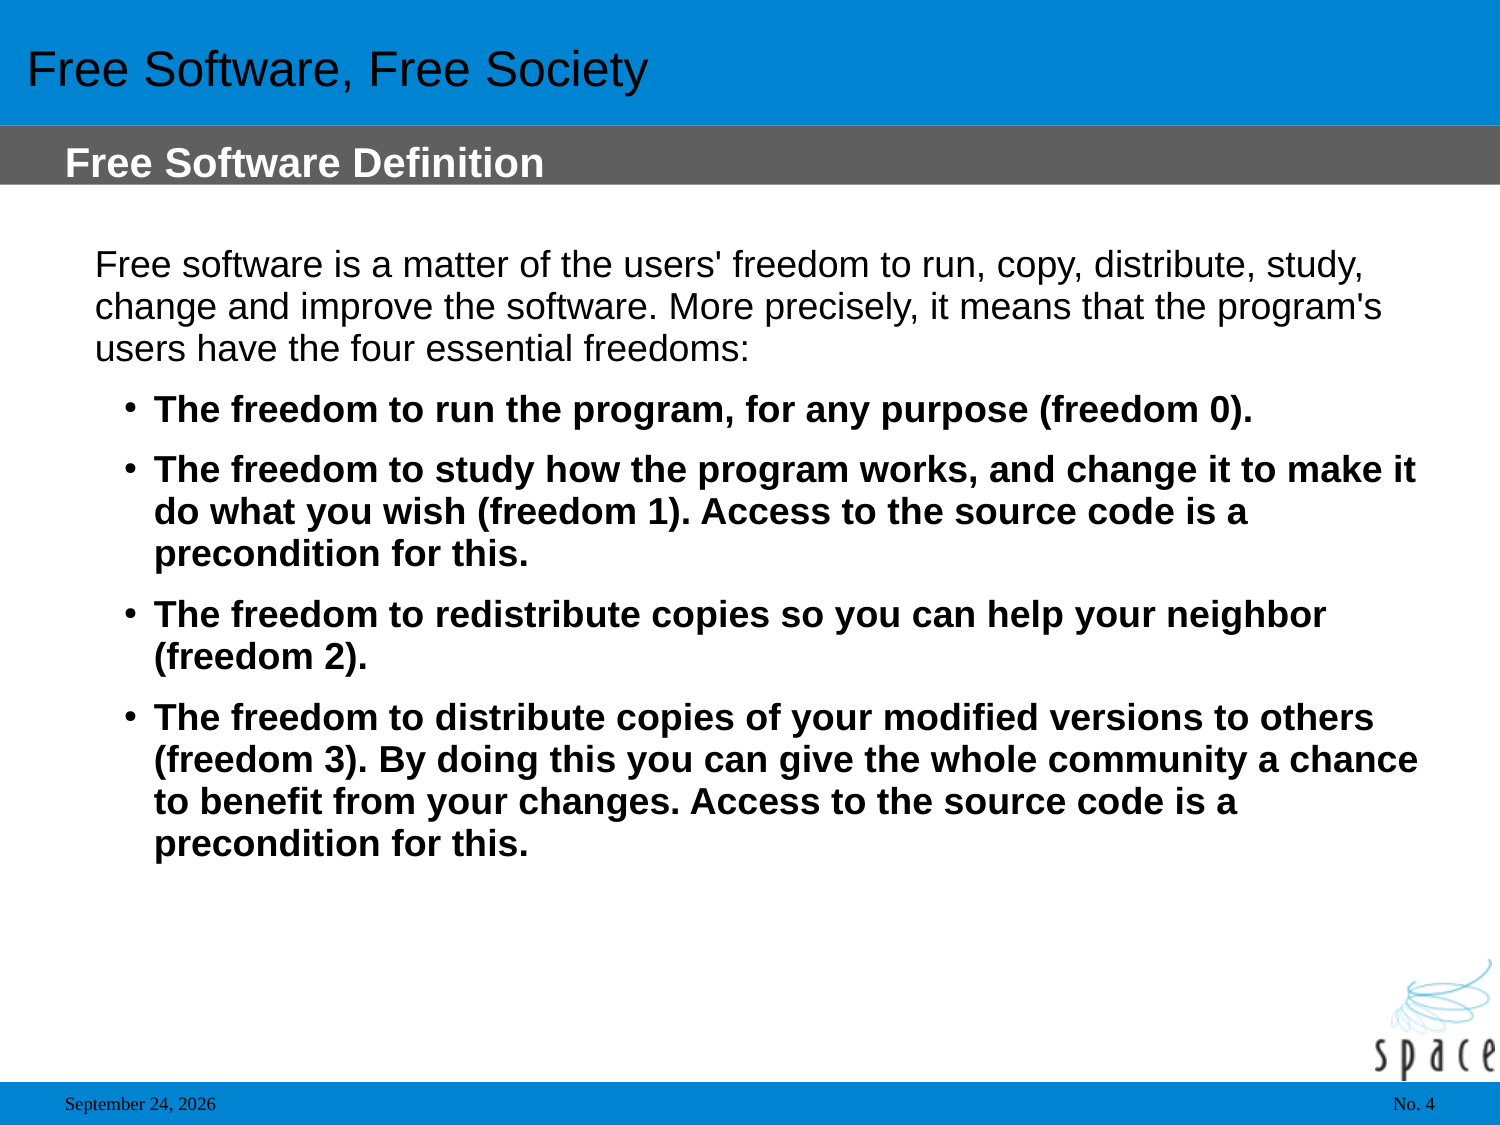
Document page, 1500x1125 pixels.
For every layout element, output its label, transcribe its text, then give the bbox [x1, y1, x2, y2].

list Free software is a matter of the users' freedom to run, copy, distribute, study, change and improve the software. More precisely, it means that the program's users have the four essential freedoms: The freedom to run the program, for any purpose (freedom 0). The freedom to study how the program works, and change it to make it do what you wish (freedom 1). Access to the source code is a precondition for this. The freedom to redistribute copies so you can help your neighbor (freedom 2). The freedom to distribute copies of your modified versions to others (freedom 3). By doing this you can give the whole community a chance to benefit from your changes. Access to the source code is a precondition for this. [64, 243, 1436, 972]
title Free Software Definition [64, 139, 1436, 187]
picture [1375, 959, 1495, 1081]
